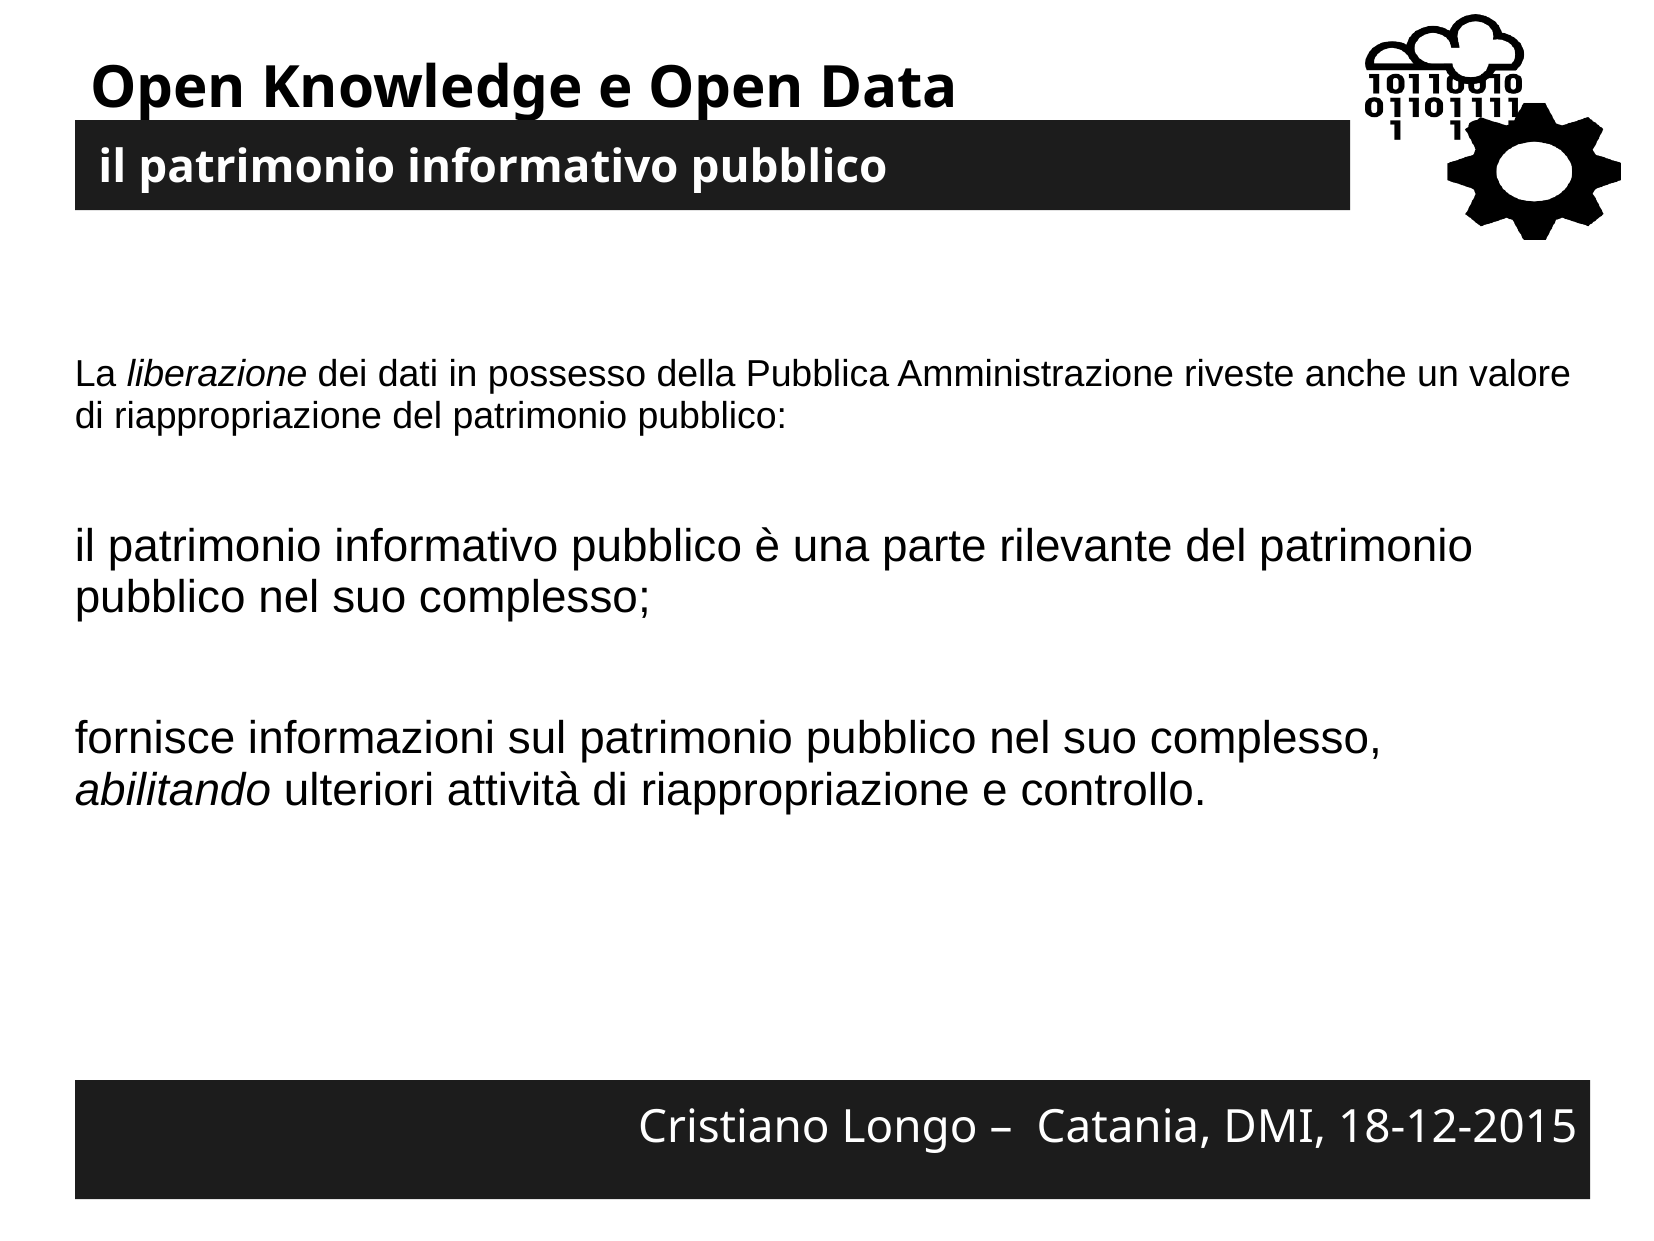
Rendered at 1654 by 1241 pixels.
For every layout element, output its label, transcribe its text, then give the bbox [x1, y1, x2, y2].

picture [1365, 14, 1621, 241]
text_box fornisce informazioni sul patrimonio pubblico nel suo complesso, abilitando ulteriori attività di riappropriazione e controllo. [60, 705, 1591, 823]
list Open Knowledge e Open Data [75, 45, 1325, 120]
text_box La liberazione dei dati in possesso della Pubblica Amministrazione riveste anche un valore di riappropriazione del patrimonio pubblico: [60, 345, 1591, 444]
text_box il patrimonio informativo pubblico è una parte rilevante del patrimonio pubblico nel suo complesso; [60, 512, 1591, 631]
list il patrimonio informativo pubblico [75, 120, 1351, 211]
list Cristiano Longo – Catania, DMI, 18-12-2015 [75, 1080, 1591, 1200]
